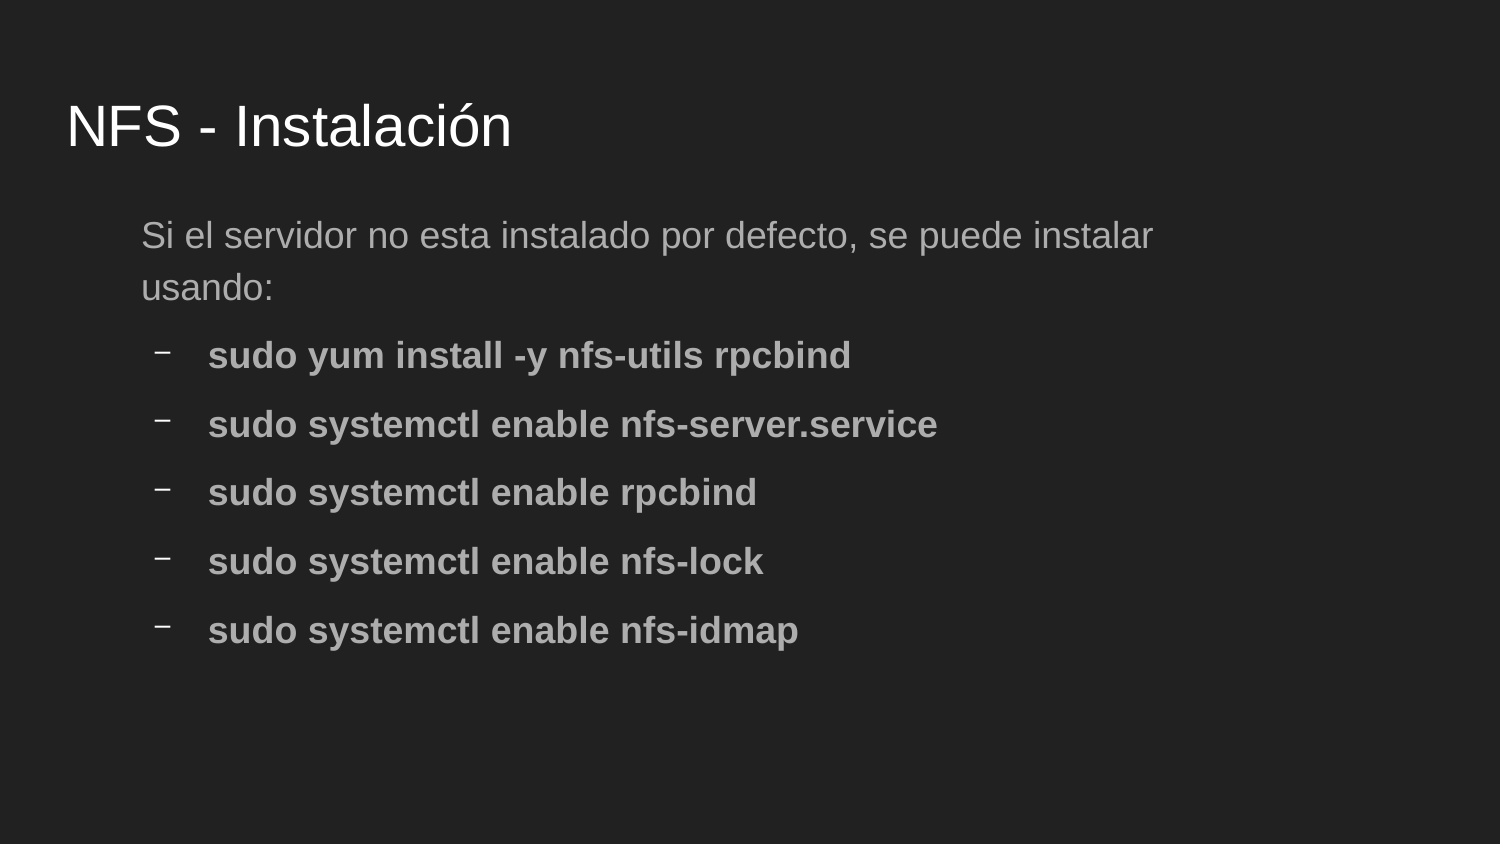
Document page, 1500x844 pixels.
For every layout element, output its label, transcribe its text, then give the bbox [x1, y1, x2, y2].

title NFS - Instalación [51, 72, 1449, 167]
list Si el servidor no esta instalado por defecto, se puede instalar usando: sudo yum install -y nfs-utils rpcbind sudo systemctl enable nfs-server.service sudo systemctl enable rpcbind sudo systemctl enable nfs-lock sudo systemctl enable nfs-idmap [51, 189, 1261, 750]
